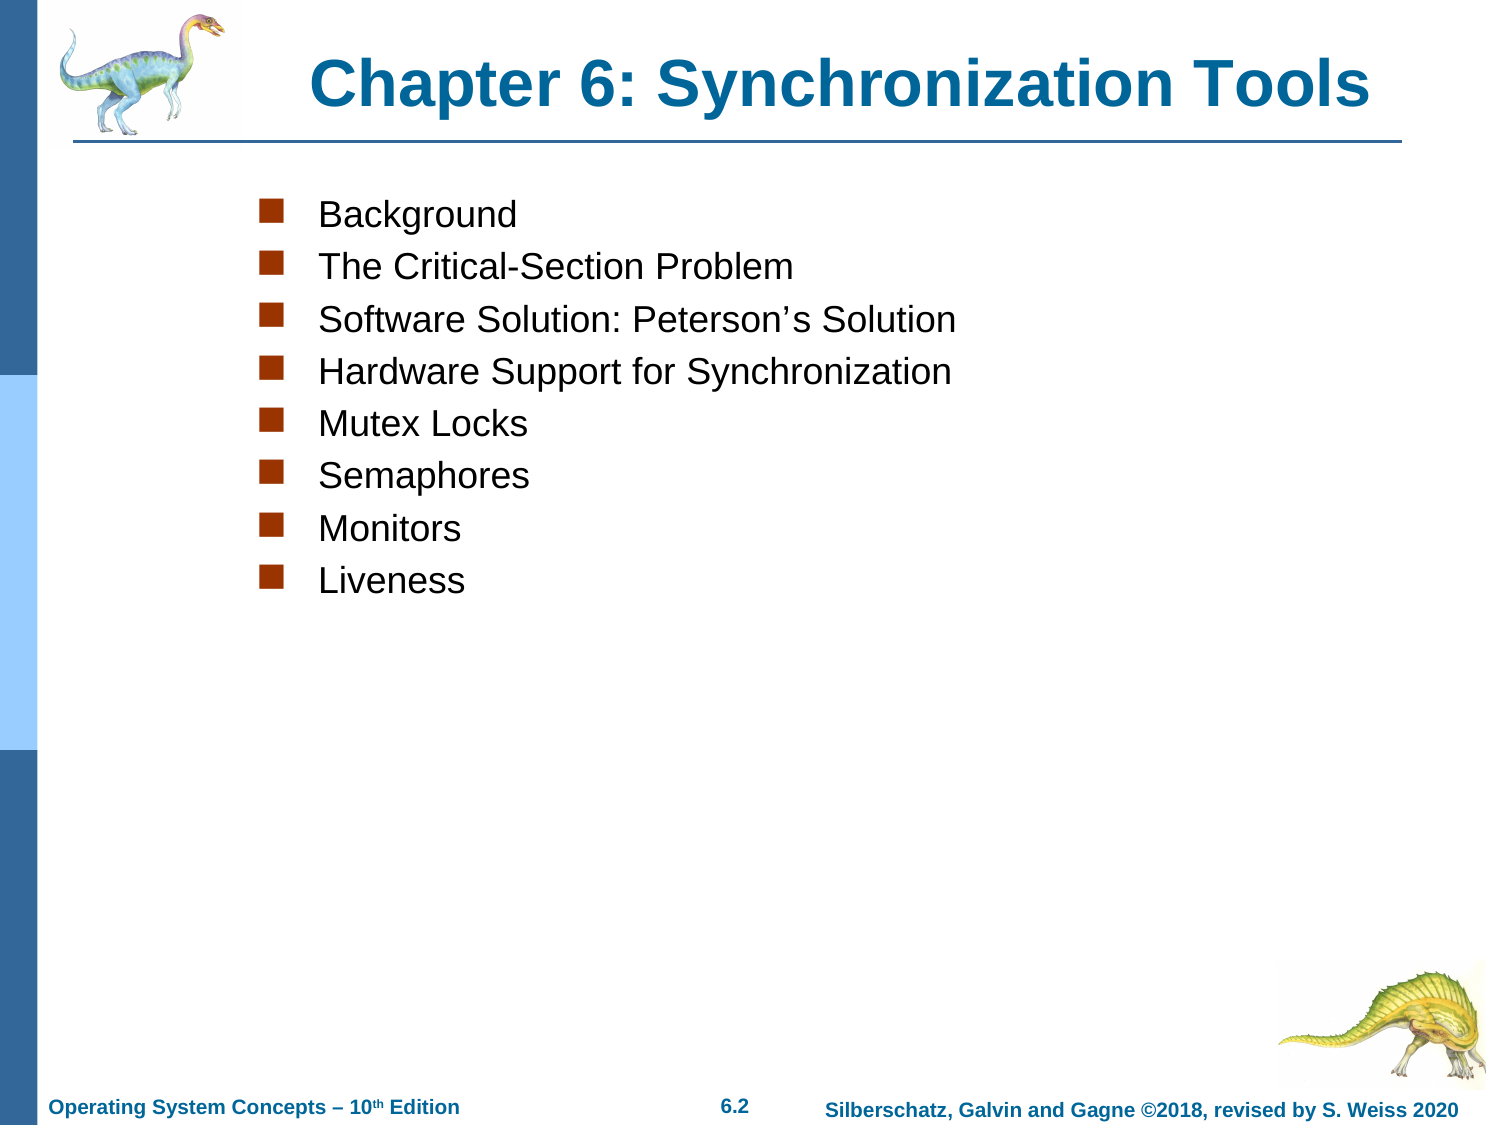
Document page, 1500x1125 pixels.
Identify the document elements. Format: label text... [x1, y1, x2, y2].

title Chapter 6: Synchronization Tools [208, 33, 1473, 128]
picture [1275, 959, 1486, 1090]
list Background The Critical-Section Problem Software Solution: Peterson’s Solution Hardware Support for Synchronization Mutex Locks Semaphores Monitors Liveness [247, 191, 1238, 728]
picture [46, 0, 243, 149]
